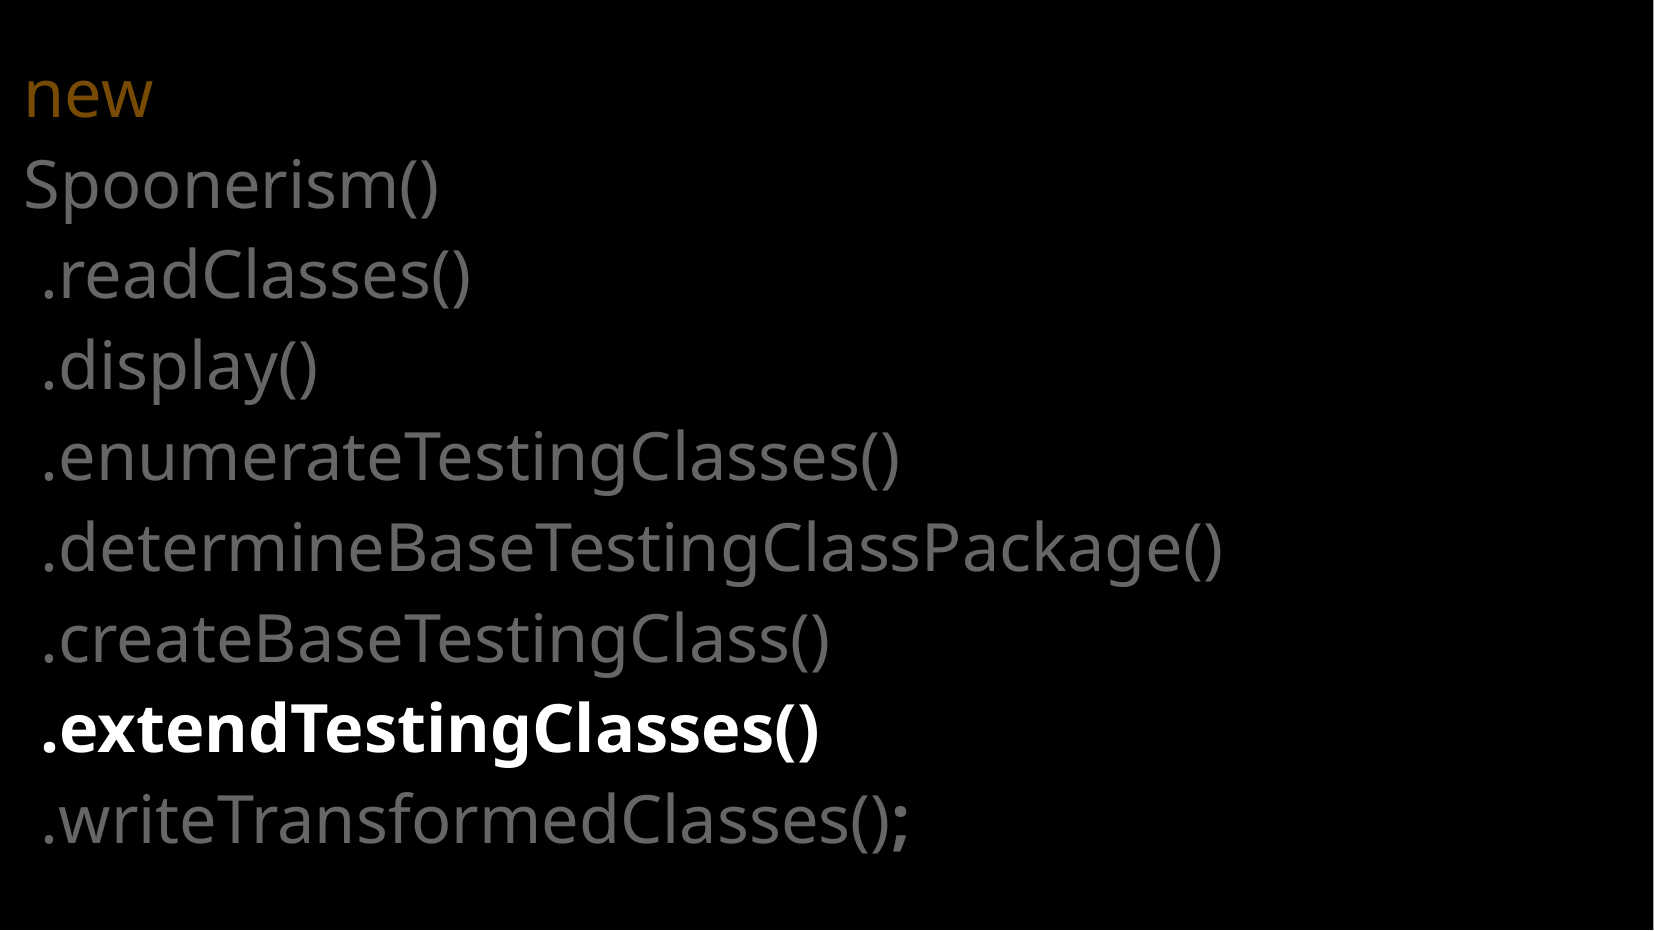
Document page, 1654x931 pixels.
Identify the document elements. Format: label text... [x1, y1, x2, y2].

subtitle new Spoonerism() .readClasses() .display() .enumerateTestingClasses() .determineBaseTestingClassPackage() .createBaseTestingClass() .extendTestingClasses() .writeTransformedClasses(); [23, 23, 1630, 886]
